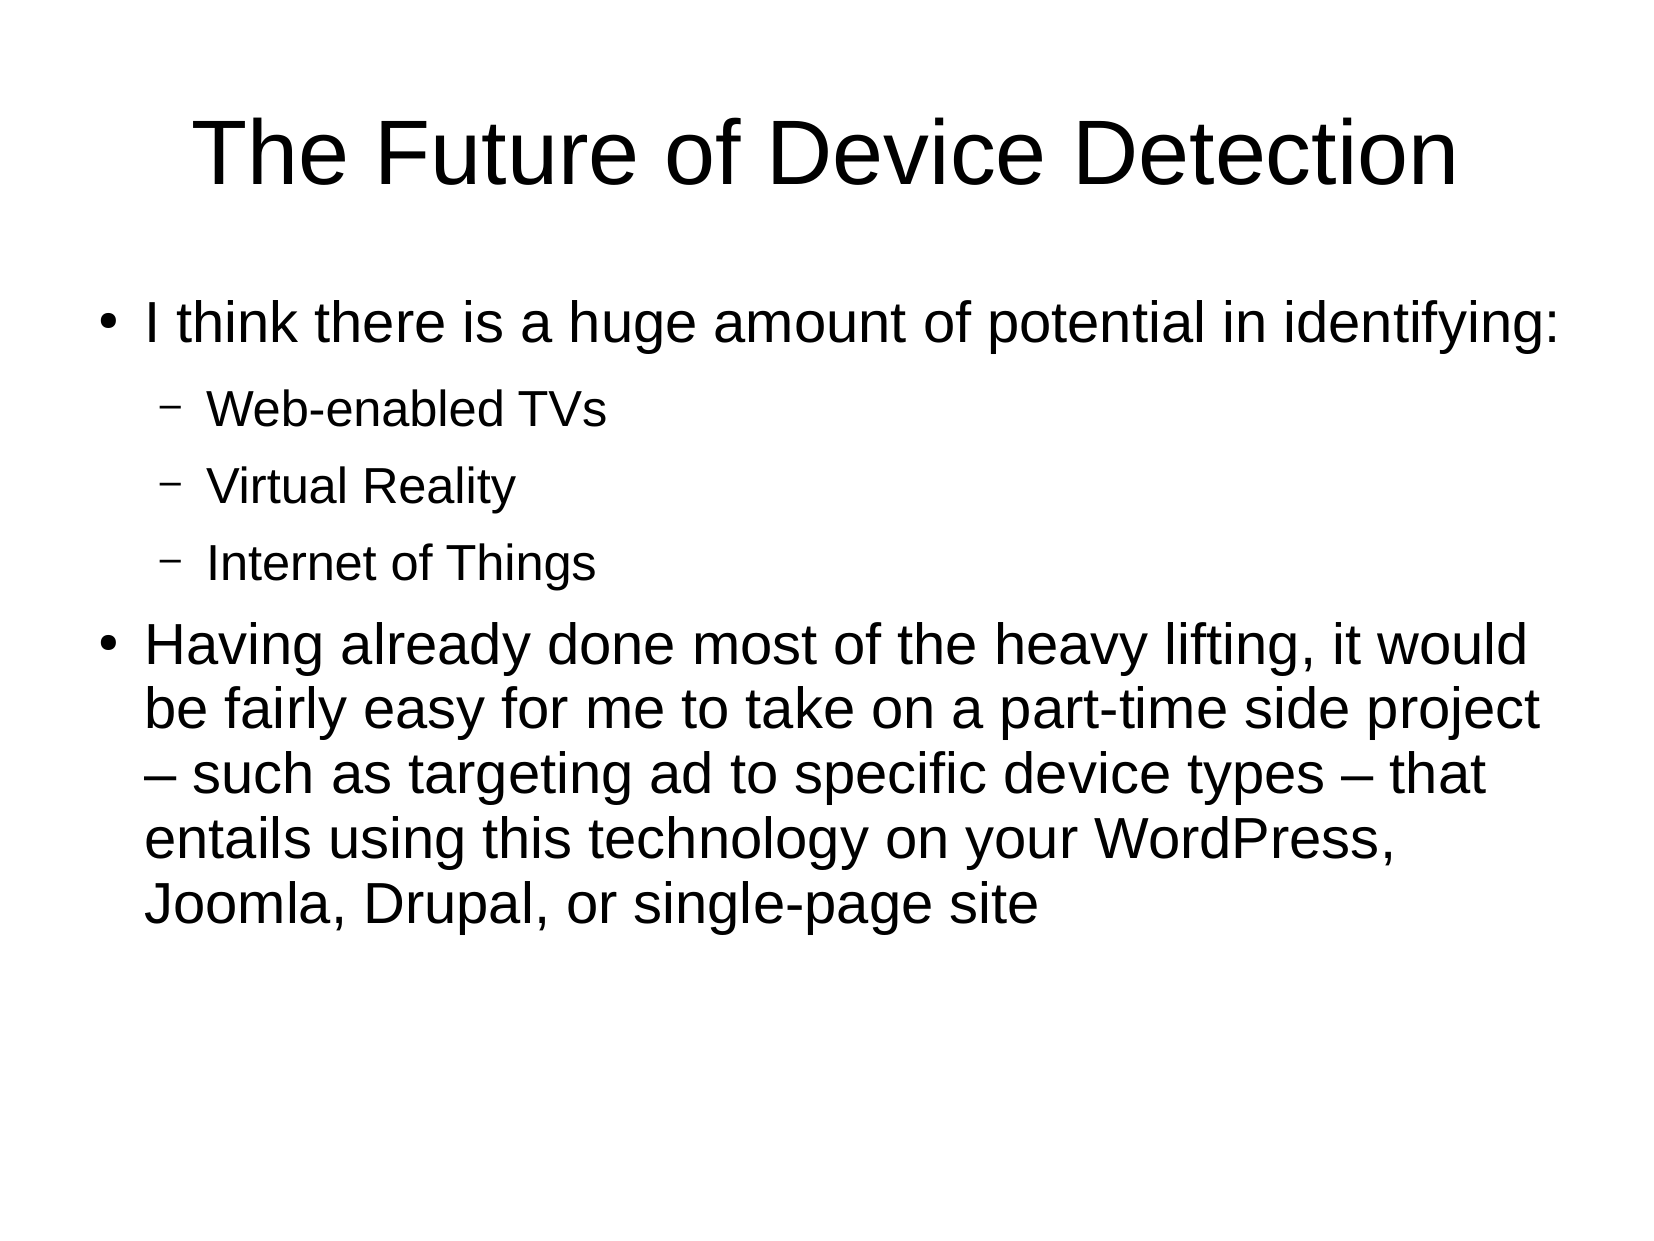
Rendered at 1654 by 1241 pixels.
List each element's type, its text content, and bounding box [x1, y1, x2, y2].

list I think there is a huge amount of potential in identifying: Web-enabled TVs Virtual Reality Internet of Things Having already done most of the heavy lifting, it would be fairly easy for me to take on a part-time side project – such as targeting ad to specific device types – that entails using this technology on your WordPress, Joomla, Drupal, or single-page site [82, 290, 1571, 1010]
title The Future of Device Detection [82, 49, 1571, 257]
